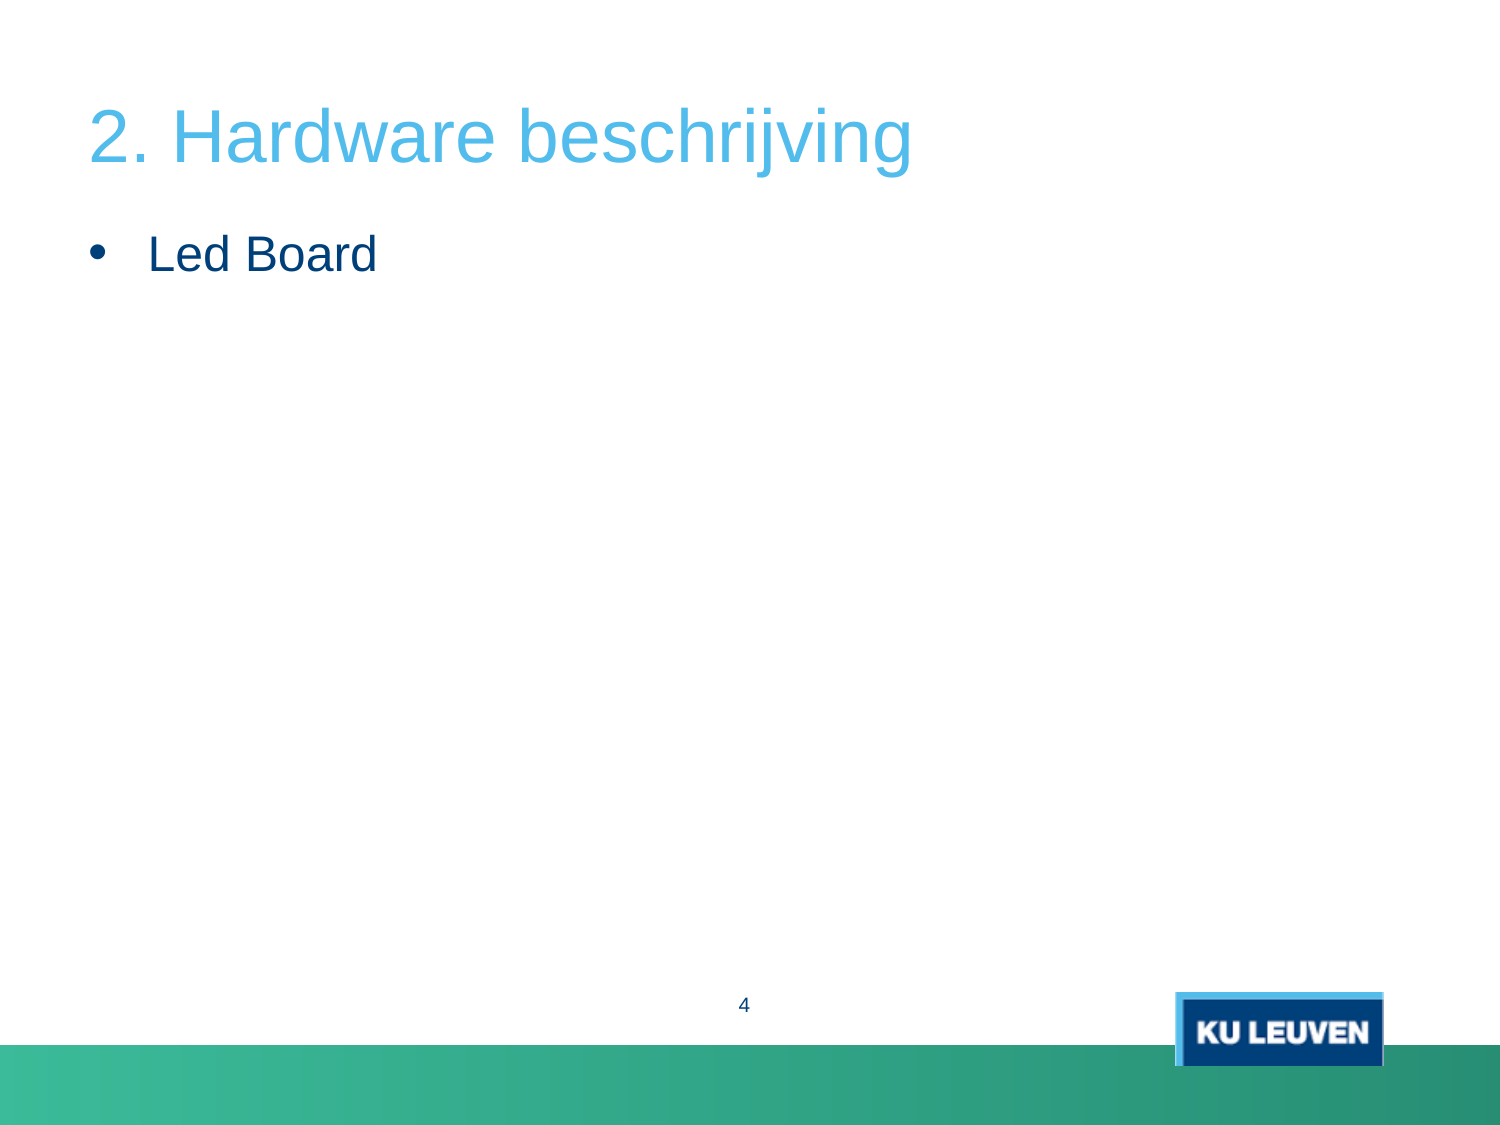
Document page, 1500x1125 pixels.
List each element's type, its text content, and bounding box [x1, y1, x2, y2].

list Led Board [88, 221, 1456, 948]
picture [1175, 992, 1384, 1066]
slide_number <number> [596, 992, 750, 1040]
title 2. Hardware beschrijving [88, 29, 1456, 178]
